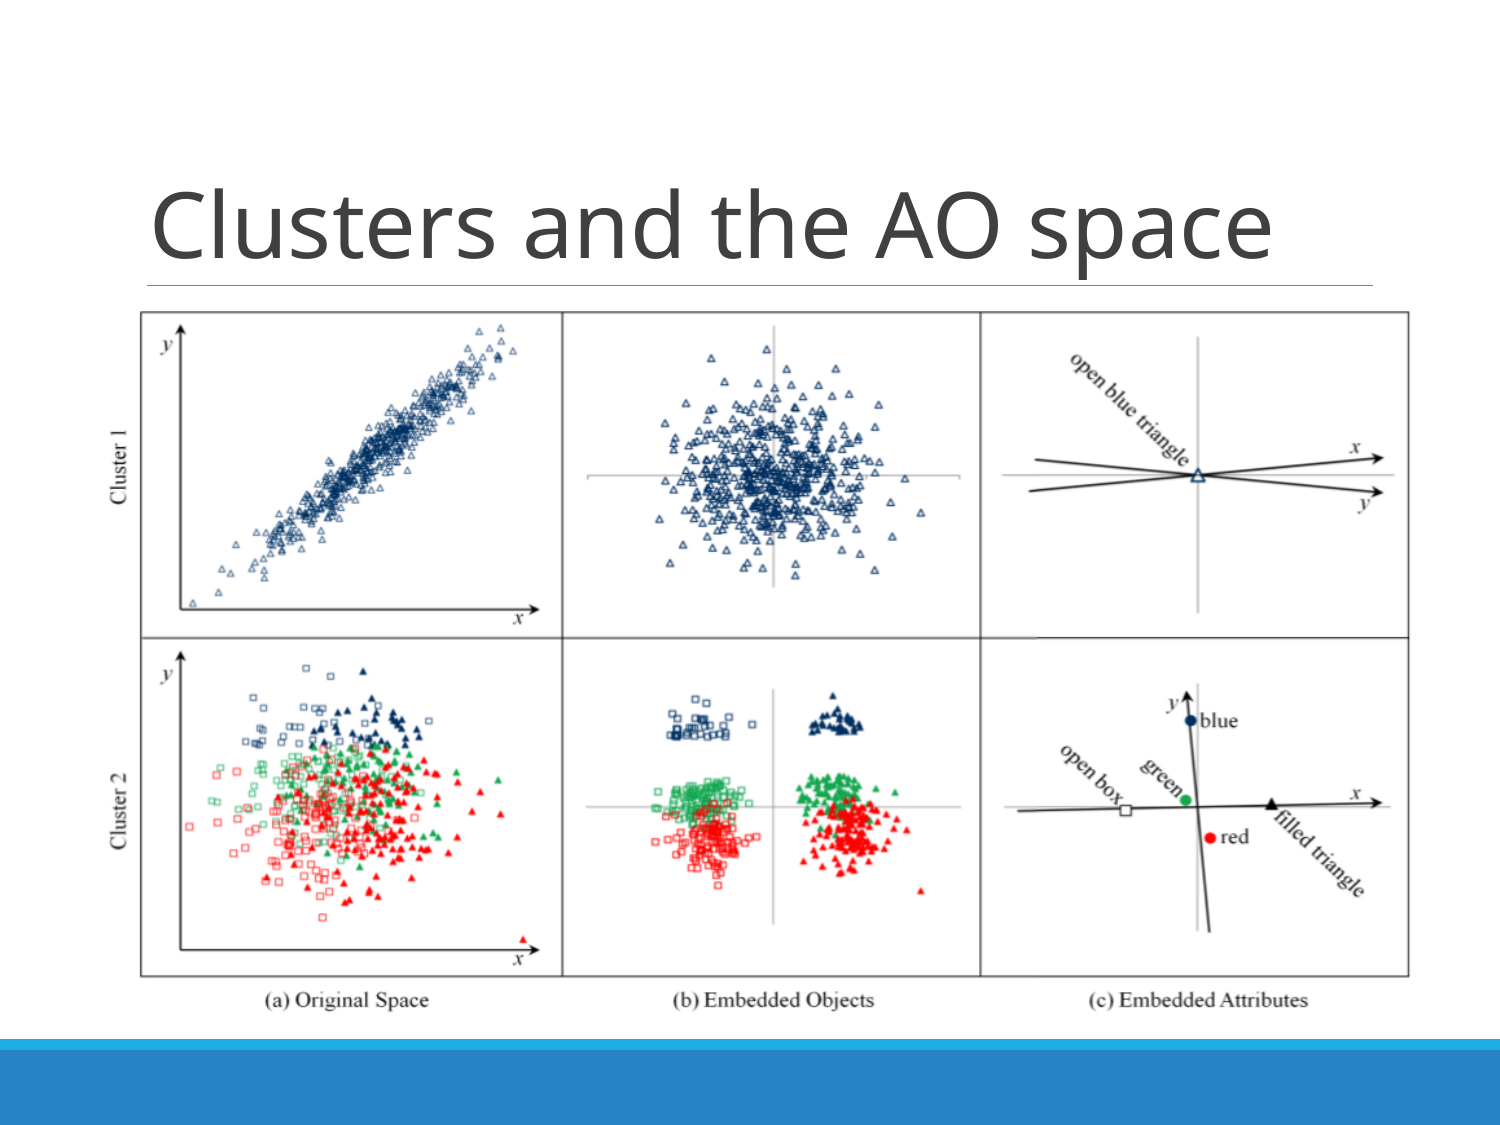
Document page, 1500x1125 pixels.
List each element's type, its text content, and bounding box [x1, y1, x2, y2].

picture [100, 299, 1421, 1027]
text_box Clusters and the AO space [135, 47, 1411, 285]
